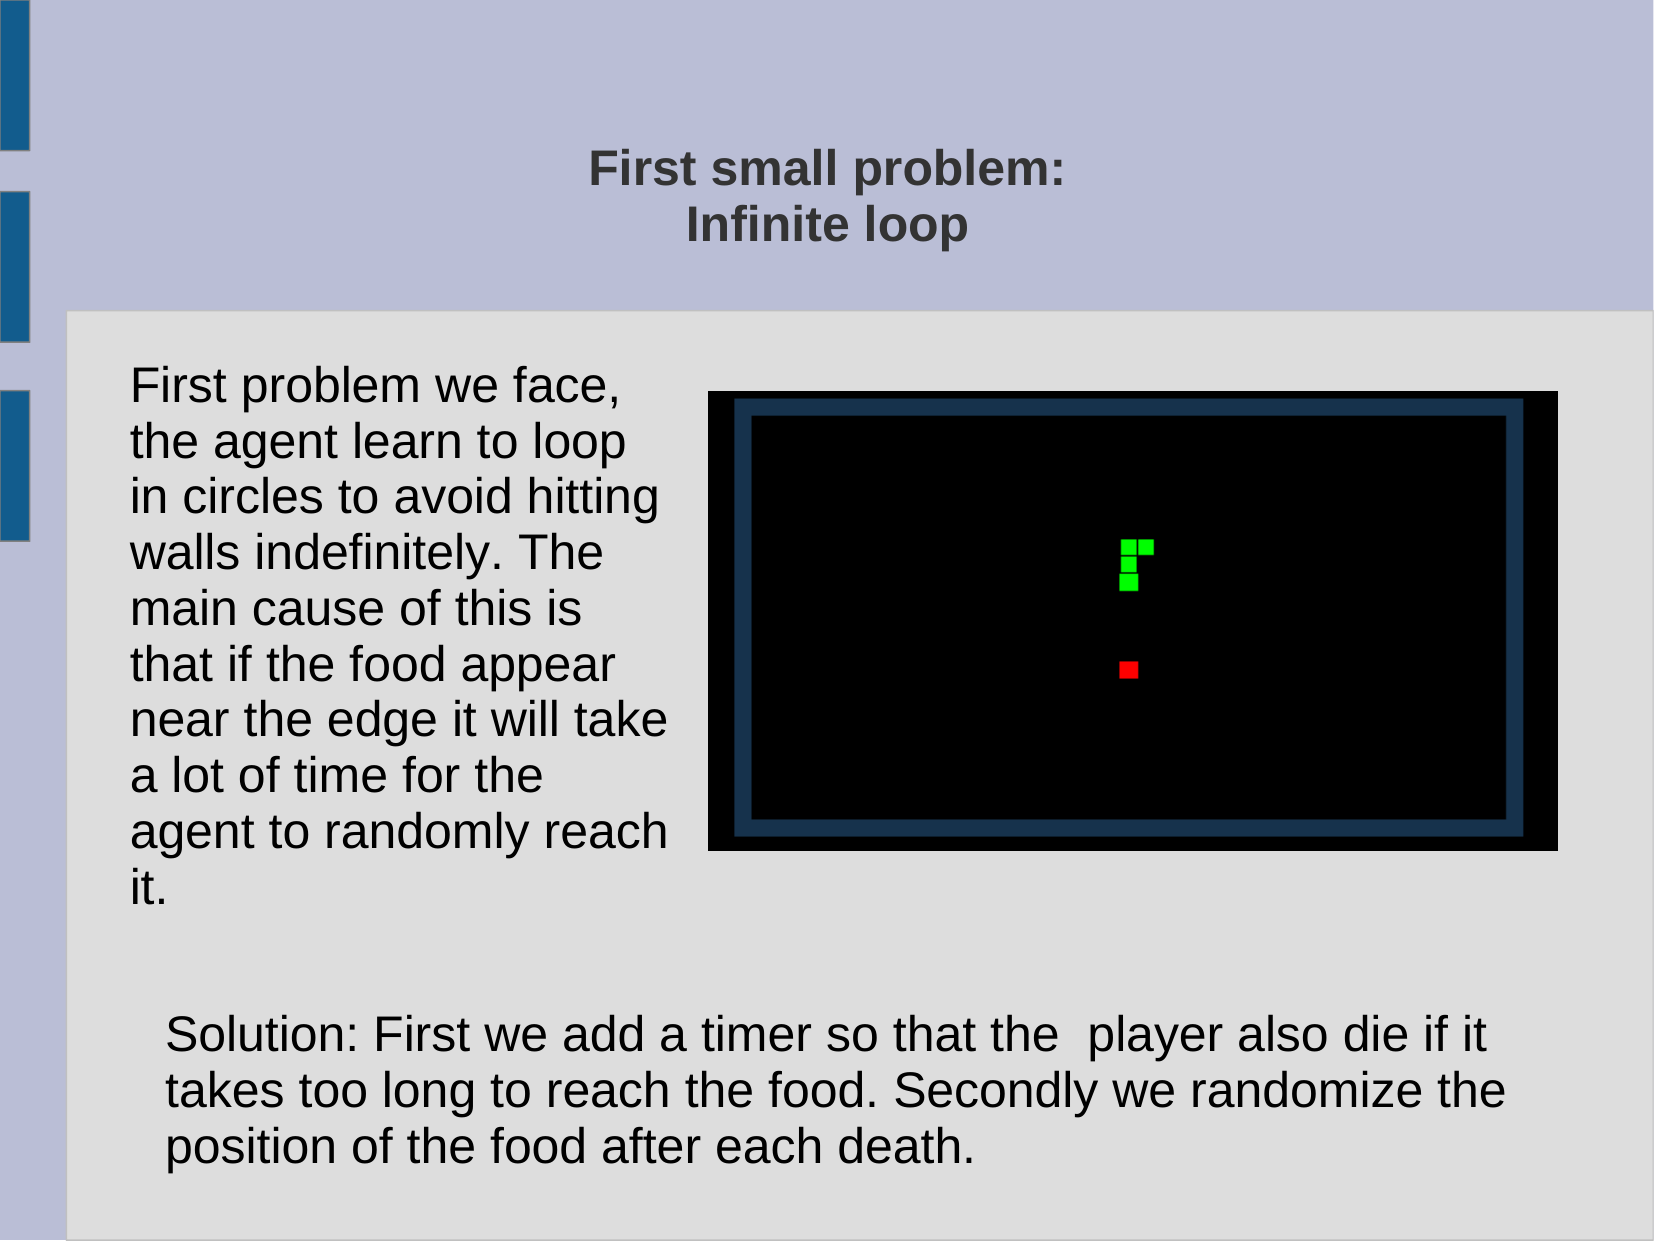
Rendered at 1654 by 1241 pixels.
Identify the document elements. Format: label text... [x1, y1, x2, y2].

text_box Solution: First we add a timer so that the player also die if it takes too long to reach the food. Secondly we randomize the position of the food after each death. [165, 1003, 1571, 1172]
text_box First problem we face, the agent learn to loop in circles to avoid hitting walls indefinitely. The main cause of this is that if the food appear near the edge it will take a lot of time for the agent to randomly reach it. [129, 354, 674, 912]
title First small problem: Infinite loop [121, 91, 1534, 299]
picture [708, 391, 1558, 851]
